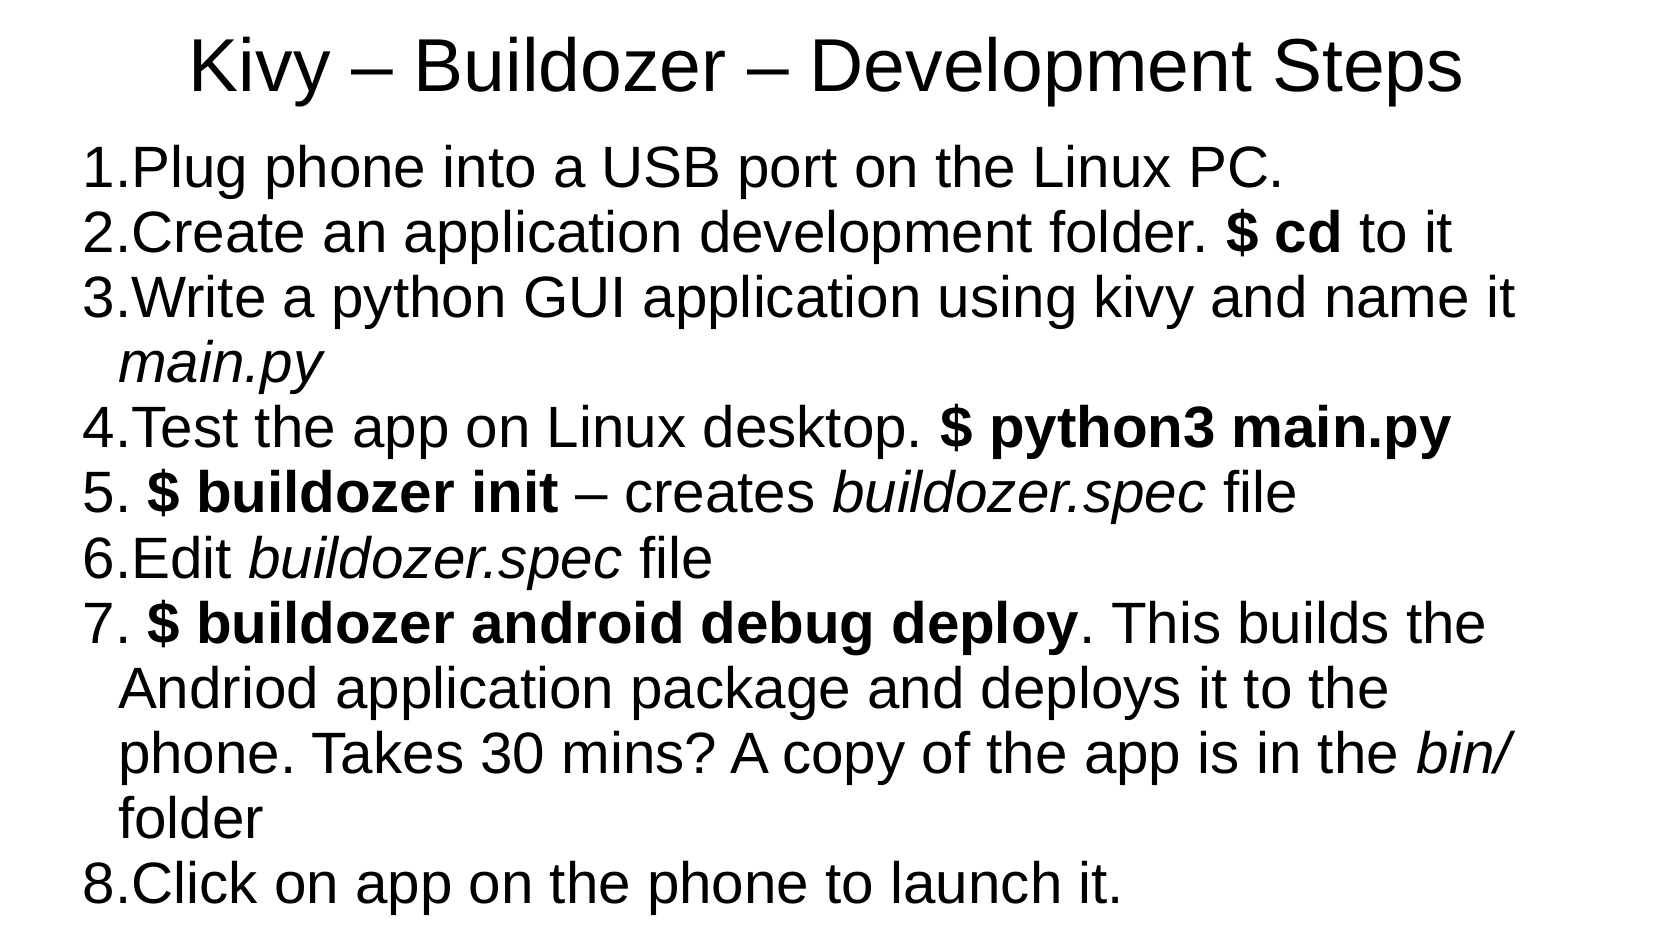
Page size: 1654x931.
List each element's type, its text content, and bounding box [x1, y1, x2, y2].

title Kivy – Buildozer – Development Steps [82, 11, 1571, 119]
subtitle Plug phone into a USB port on the Linux PC. Create an application development folder. $ cd to it Write a python GUI application using kivy and name it main.py Test the app on Linux desktop. $ python3 main.py $ buildozer init – creates buildozer.spec file Edit buildozer.spec file $ buildozer android debug deploy. This builds the Andriod application package and deploys it to the phone. Takes 30 mins? A copy of the app is in the bin/ folder Click on app on the phone to launch it. [82, 119, 1571, 931]
